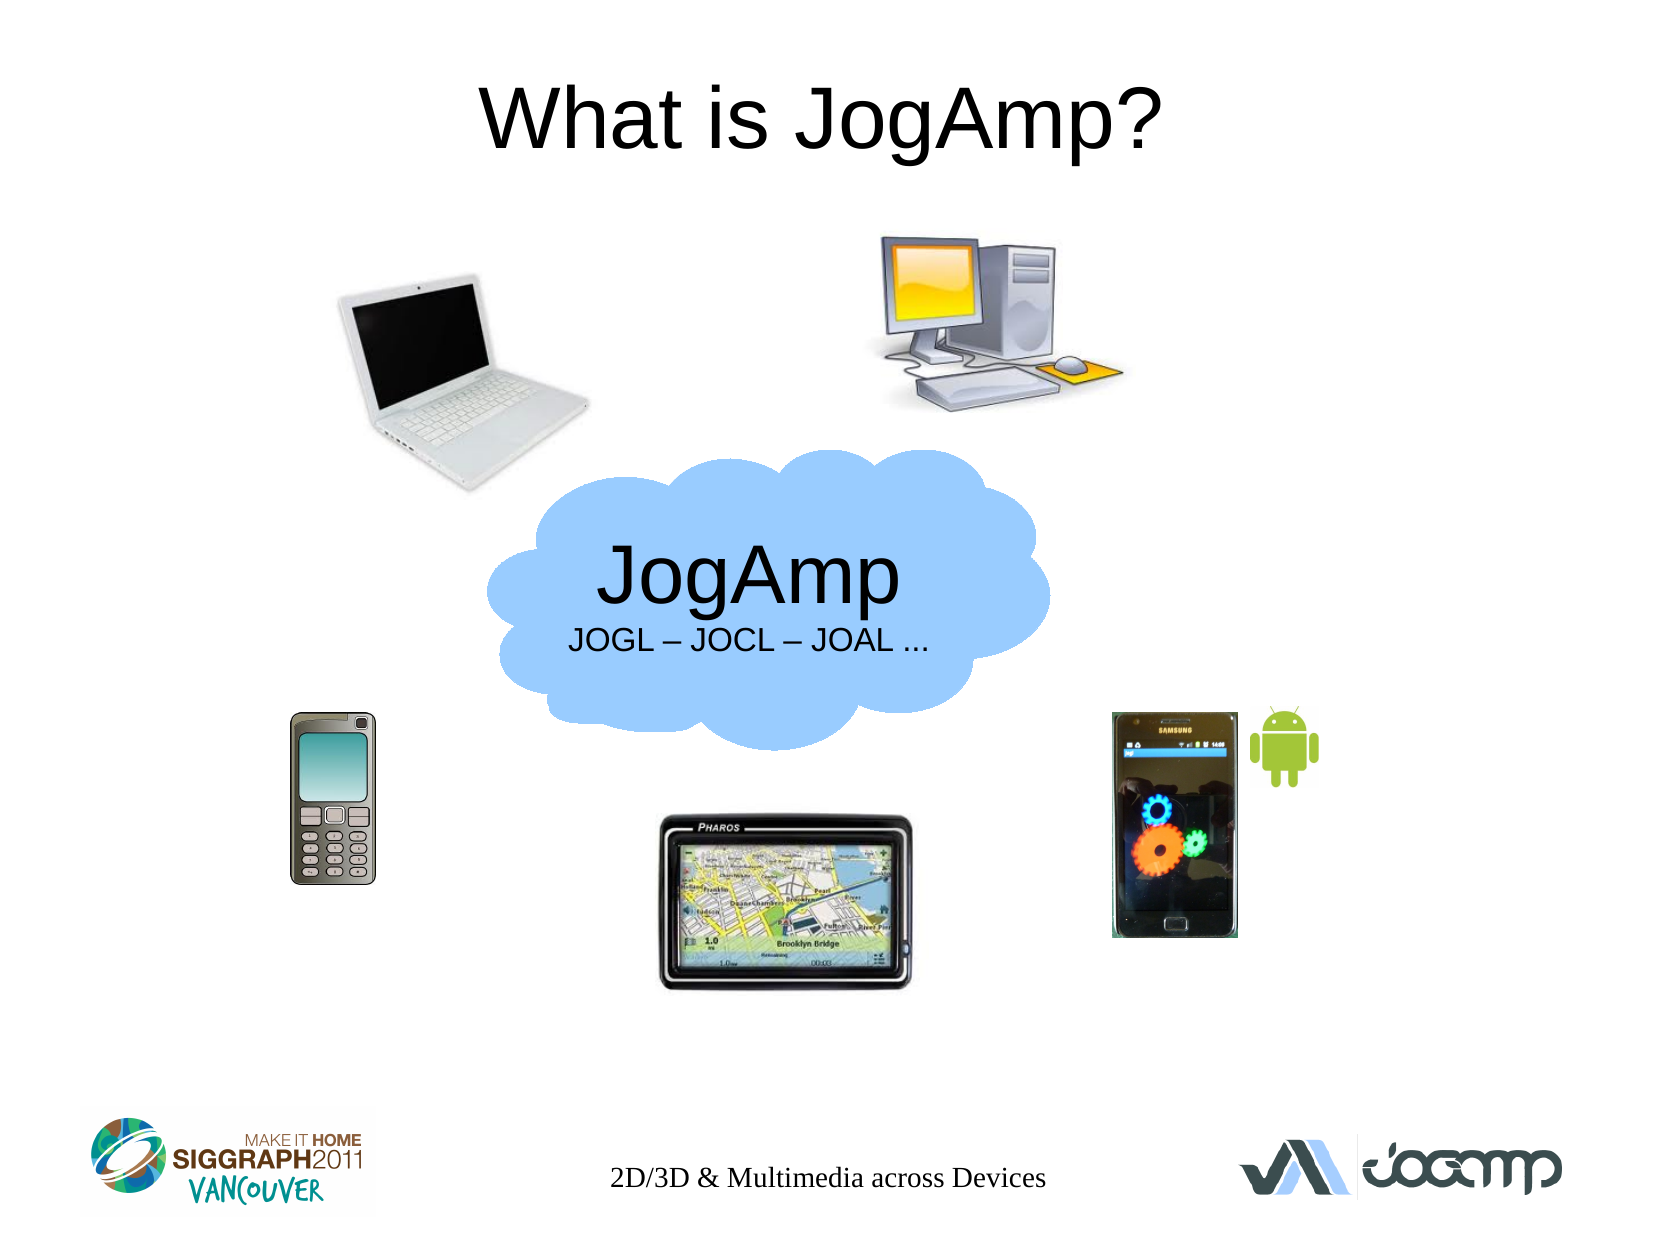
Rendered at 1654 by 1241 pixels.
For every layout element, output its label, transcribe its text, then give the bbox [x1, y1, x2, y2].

picture [637, 795, 938, 1013]
picture [1237, 1134, 1562, 1200]
picture [327, 262, 601, 502]
picture [1112, 712, 1238, 938]
title What is JogAmp? [68, 49, 1576, 188]
picture [80, 1106, 376, 1217]
text_box JogAmp JOGL – JOCL – JOAL ... [487, 450, 1051, 751]
picture [862, 212, 1136, 413]
picture [1250, 706, 1319, 788]
picture [290, 712, 376, 885]
